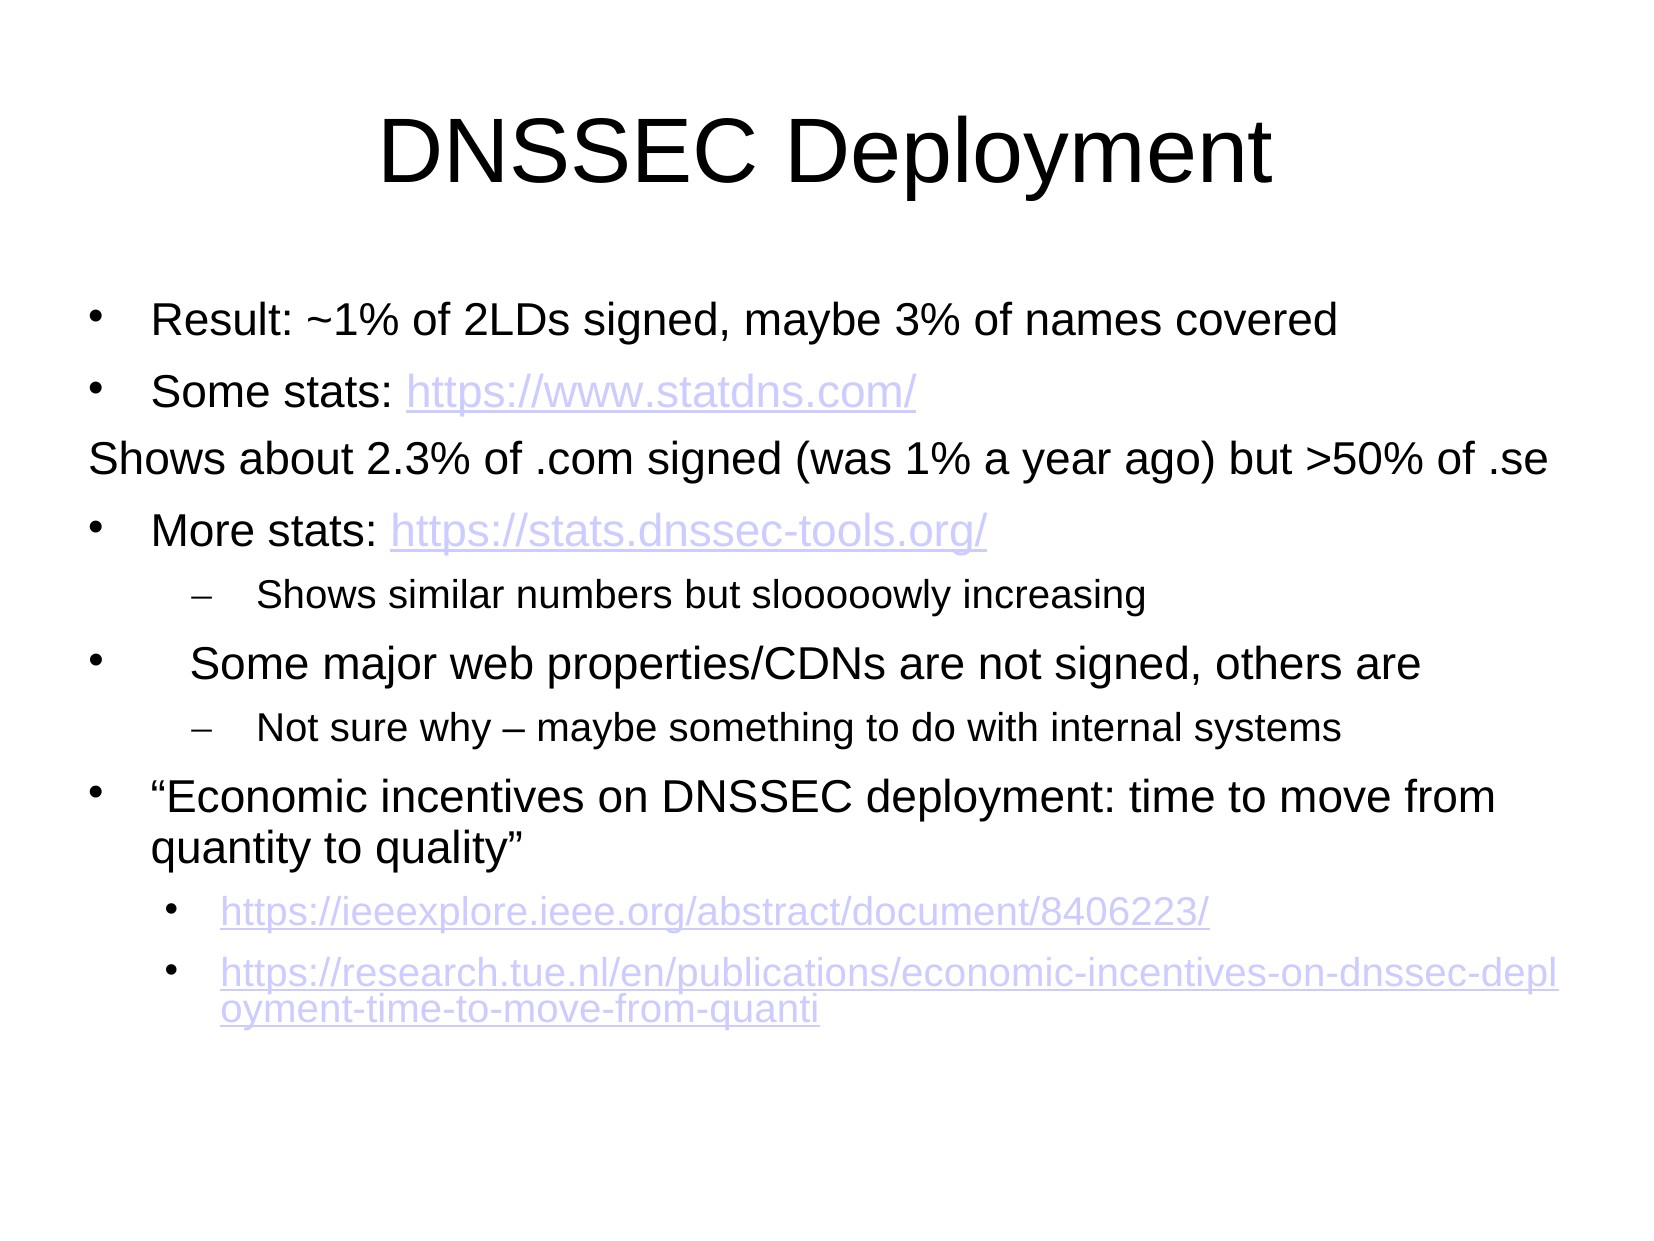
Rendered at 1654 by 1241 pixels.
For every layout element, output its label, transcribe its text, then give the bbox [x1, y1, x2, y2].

title DNSSEC Deployment [82, 49, 1570, 256]
list Result: ~1% of 2LDs signed, maybe 3% of names covered Some stats: https://www.statdns.com/ Shows about 2.3% of .com signed (was 1% a year ago) but >50% of .se More stats: https://stats.dnssec-tools.org/ Shows similar numbers but slooooowly increasing Some major web properties/CDNs are not signed, others are Not sure why – maybe something to do with internal systems “Economic incentives on DNSSEC deployment: time to move from quantity to quality” https://ieeexplore.ieee.org/abstract/document/8406223/ https://research.tue.nl/en/publications/economic-incentives-on-dnssec-deployment-time-to-move-from-quanti [88, 290, 1575, 1009]
